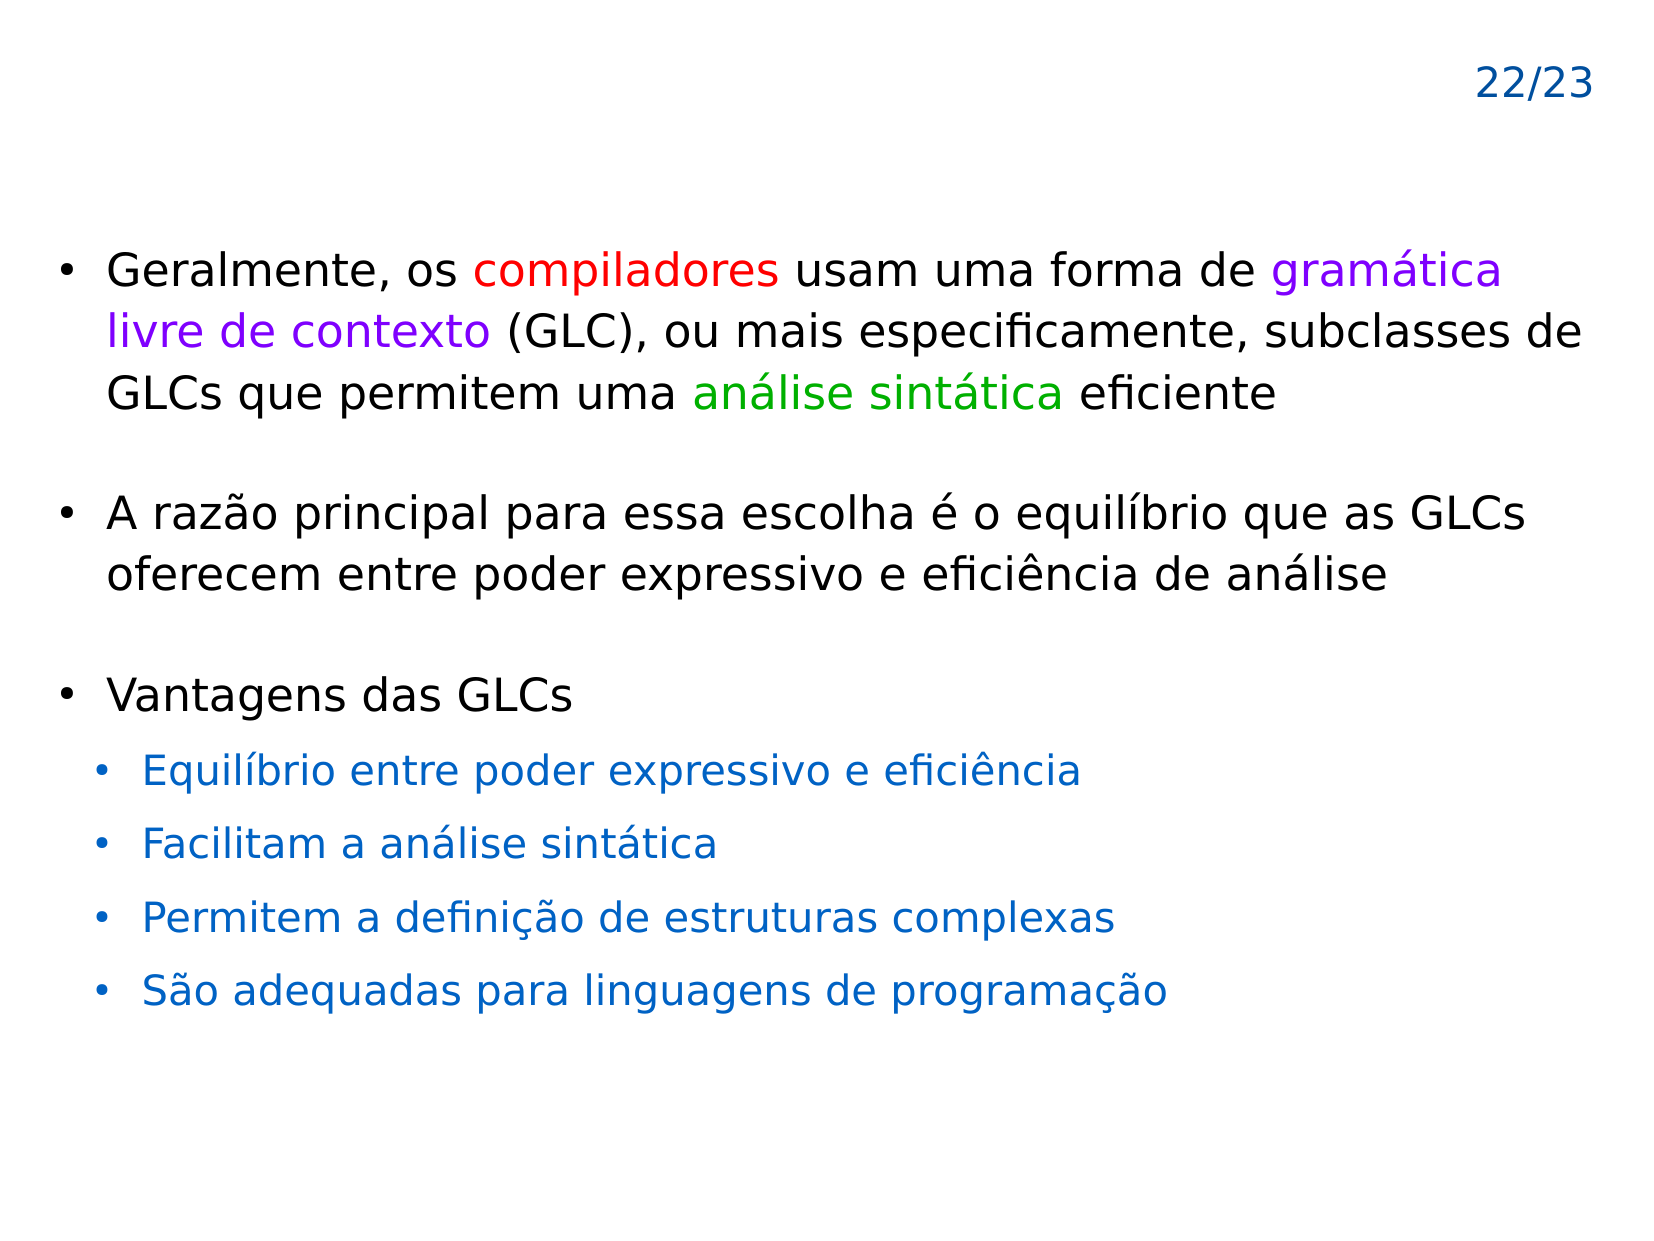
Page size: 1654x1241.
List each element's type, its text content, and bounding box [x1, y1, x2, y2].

list Geralmente, os compiladores usam uma forma de gramática livre de contexto (GLC), ou mais especificamente, subclasses de GLCs que permitem uma análise sintática eficiente A razão principal para essa escolha é o equilíbrio que as GLCs oferecem entre poder expressivo e eficiência de análise Vantagens das GLCs Equilíbrio entre poder expressivo e eficiência Facilitam a análise sintática Permitem a definição de estruturas complexas São adequadas para linguagens de programação [59, 236, 1595, 1211]
